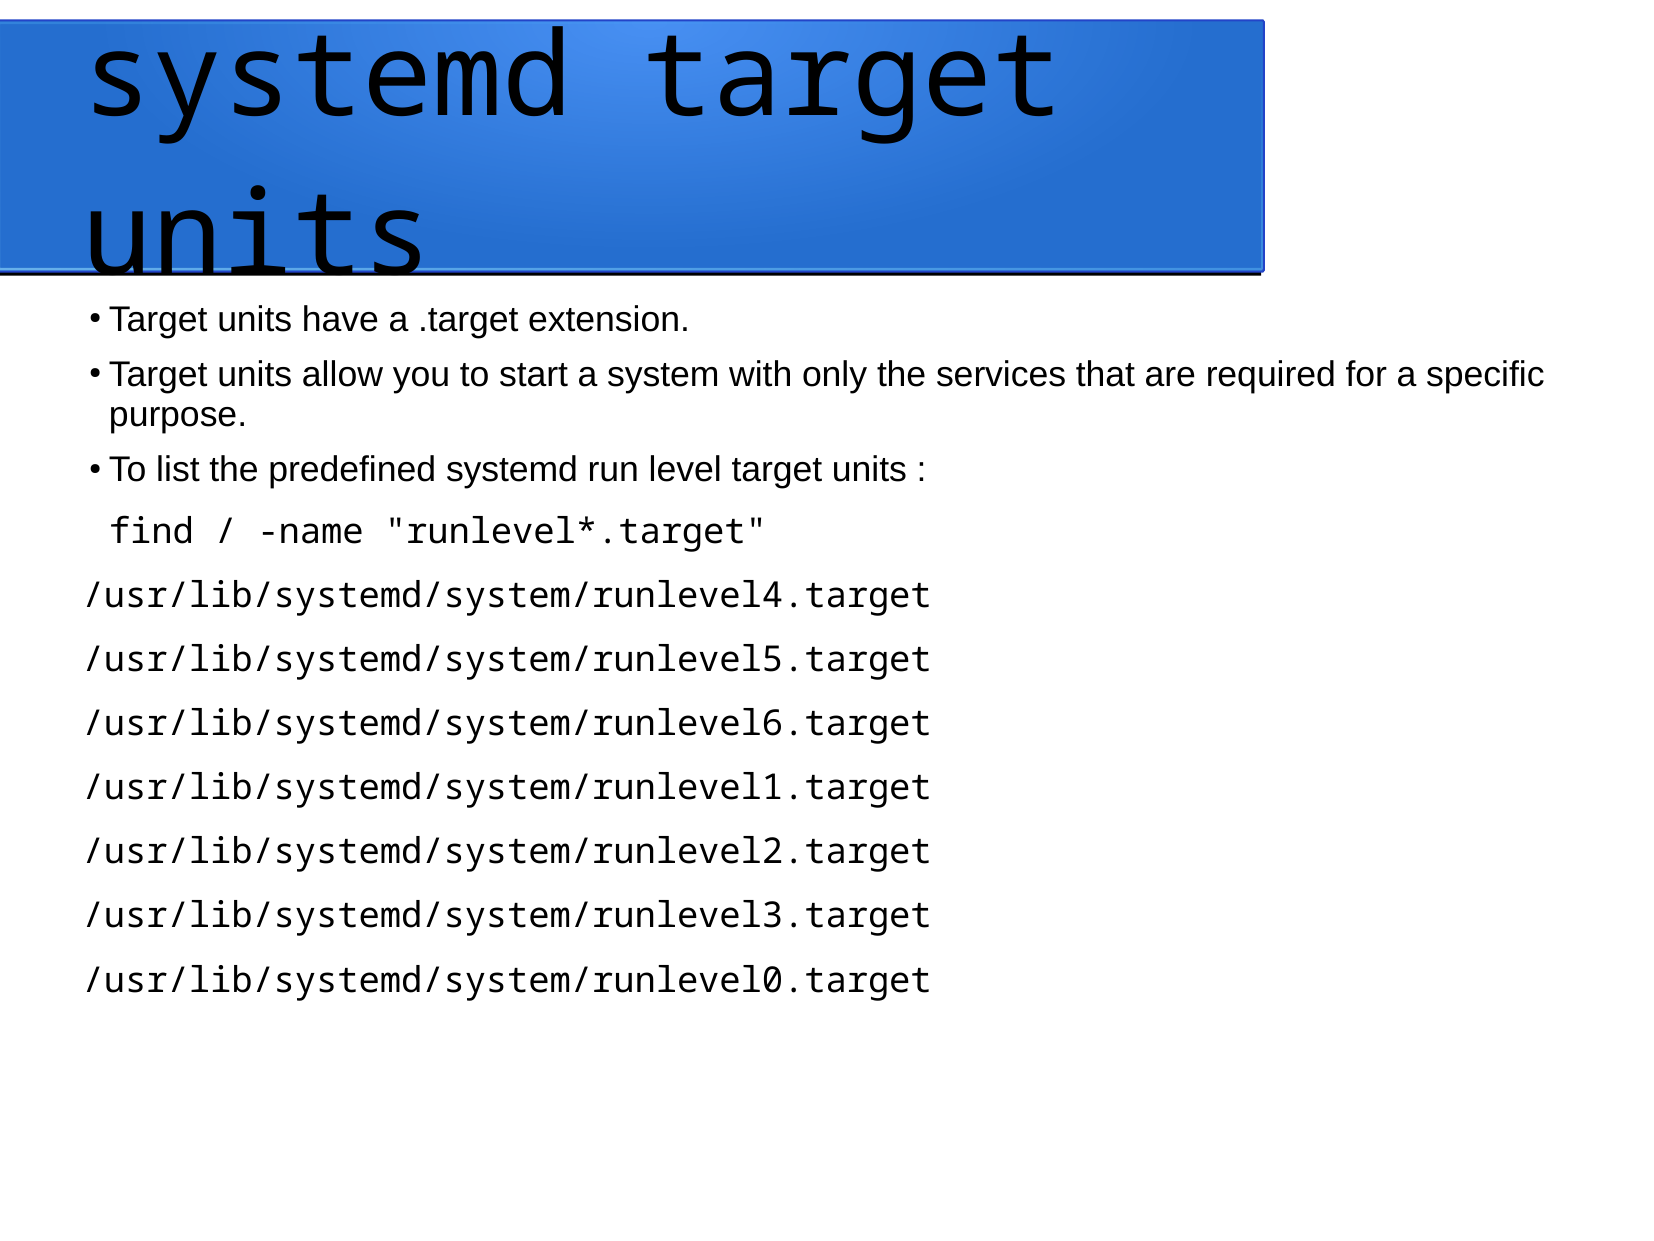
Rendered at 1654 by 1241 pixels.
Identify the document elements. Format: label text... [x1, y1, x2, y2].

list Target units have a .target extension. Target units allow you to start a system with only the services that are required for a specific purpose. To list the predefined systemd run level target units : find / -name "runlevel*.target" /usr/lib/systemd/system/runlevel4.target /usr/lib/systemd/system/runlevel5.target /usr/lib/systemd/system/runlevel6.target /usr/lib/systemd/system/runlevel1.target /usr/lib/systemd/system/runlevel2.target /usr/lib/systemd/system/runlevel3.target /usr/lib/systemd/system/runlevel0.target [82, 299, 1571, 1019]
title systemd target units [82, 13, 1235, 286]
